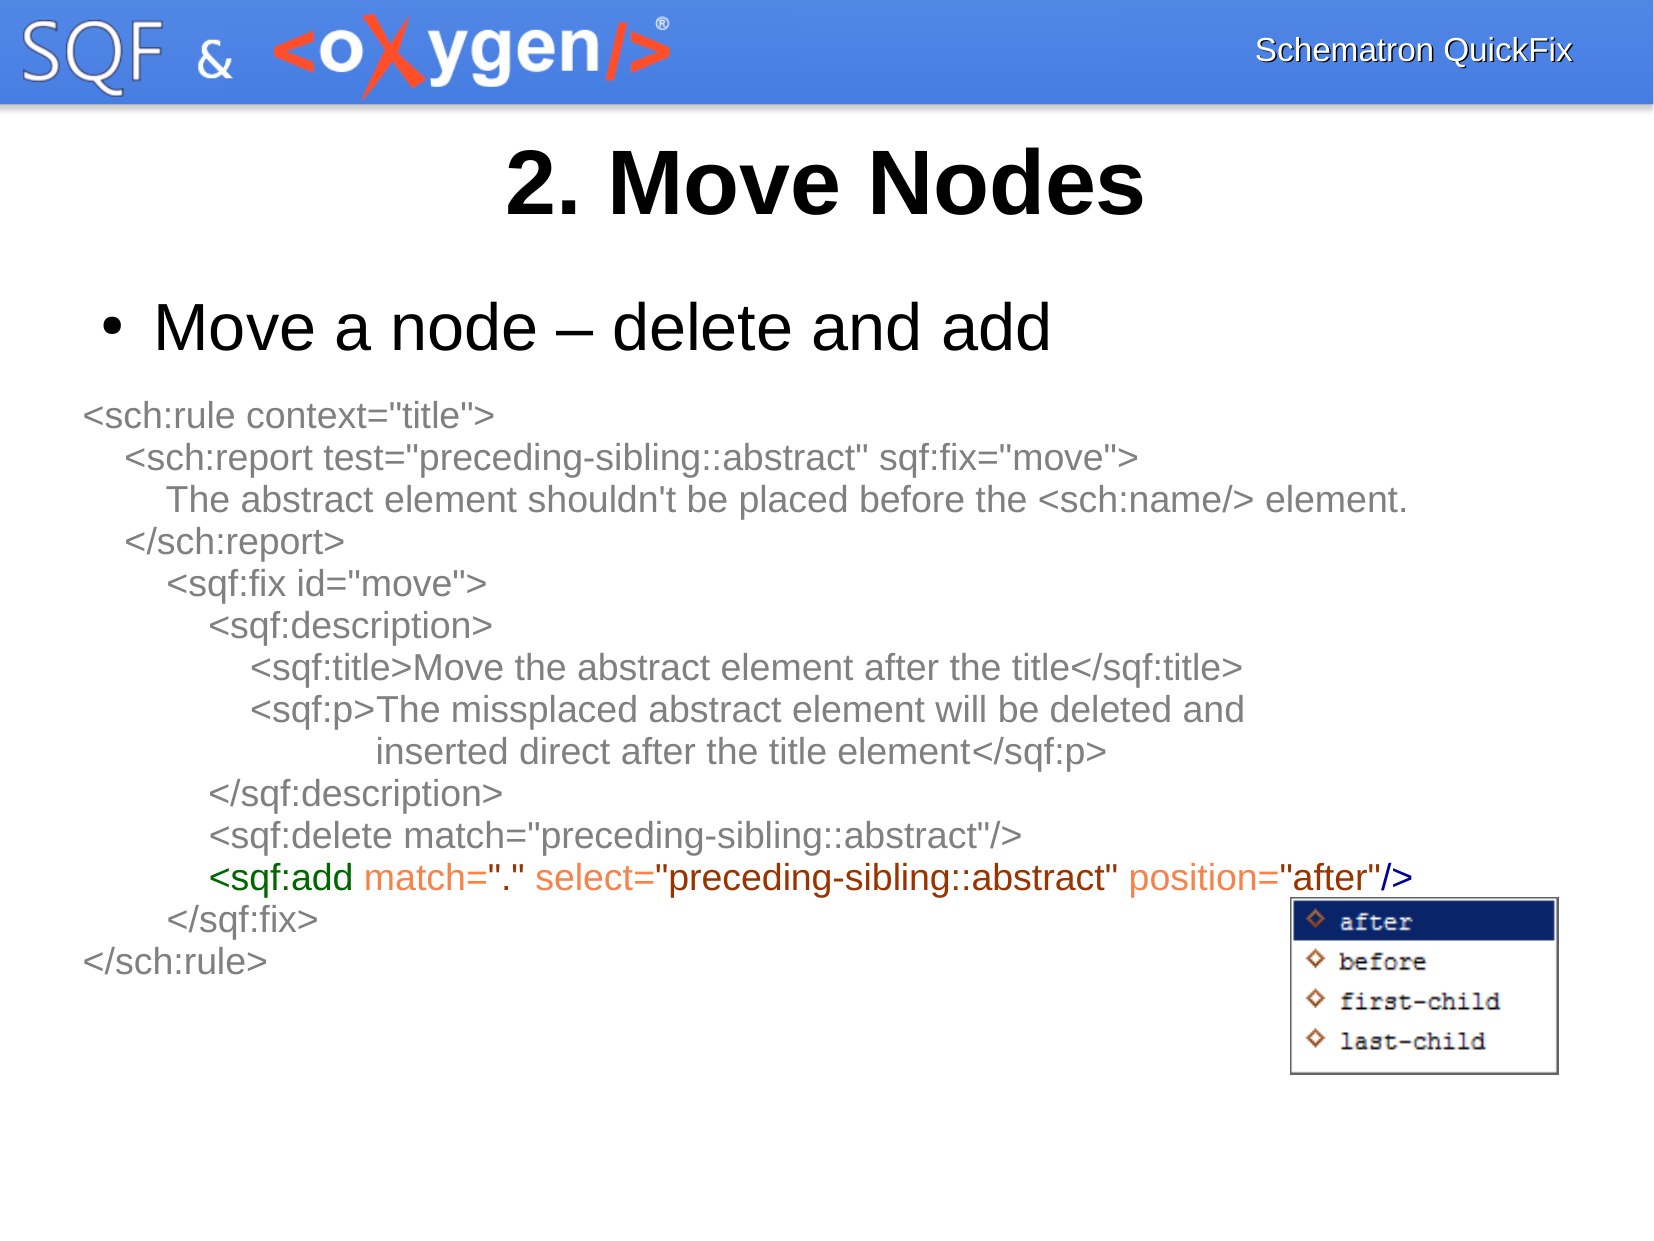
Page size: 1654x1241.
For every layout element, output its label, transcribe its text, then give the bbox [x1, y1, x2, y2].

picture [0, 0, 1654, 118]
title 2. Move Nodes [82, 78, 1571, 287]
list Move a node – delete and add <sch:rule context="title"> <sch:report test="preceding-sibling::abstract" sqf:fix="move"> The abstract element shouldn't be placed before the <sch:name/> element. </sch:report> <sqf:fix id="move"> <sqf:description> <sqf:title>Move the abstract element after the title</sqf:title> <sqf:p>The missplaced abstract element will be deleted and inserted direct after the title element</sqf:p> </sqf:description> <sqf:delete match="preceding-sibling::abstract"/> <sqf:add match="." select="preceding-sibling::abstract" position="after"/> </sqf:fix> </sch:rule> [82, 290, 1571, 1110]
picture [1290, 897, 1559, 1075]
